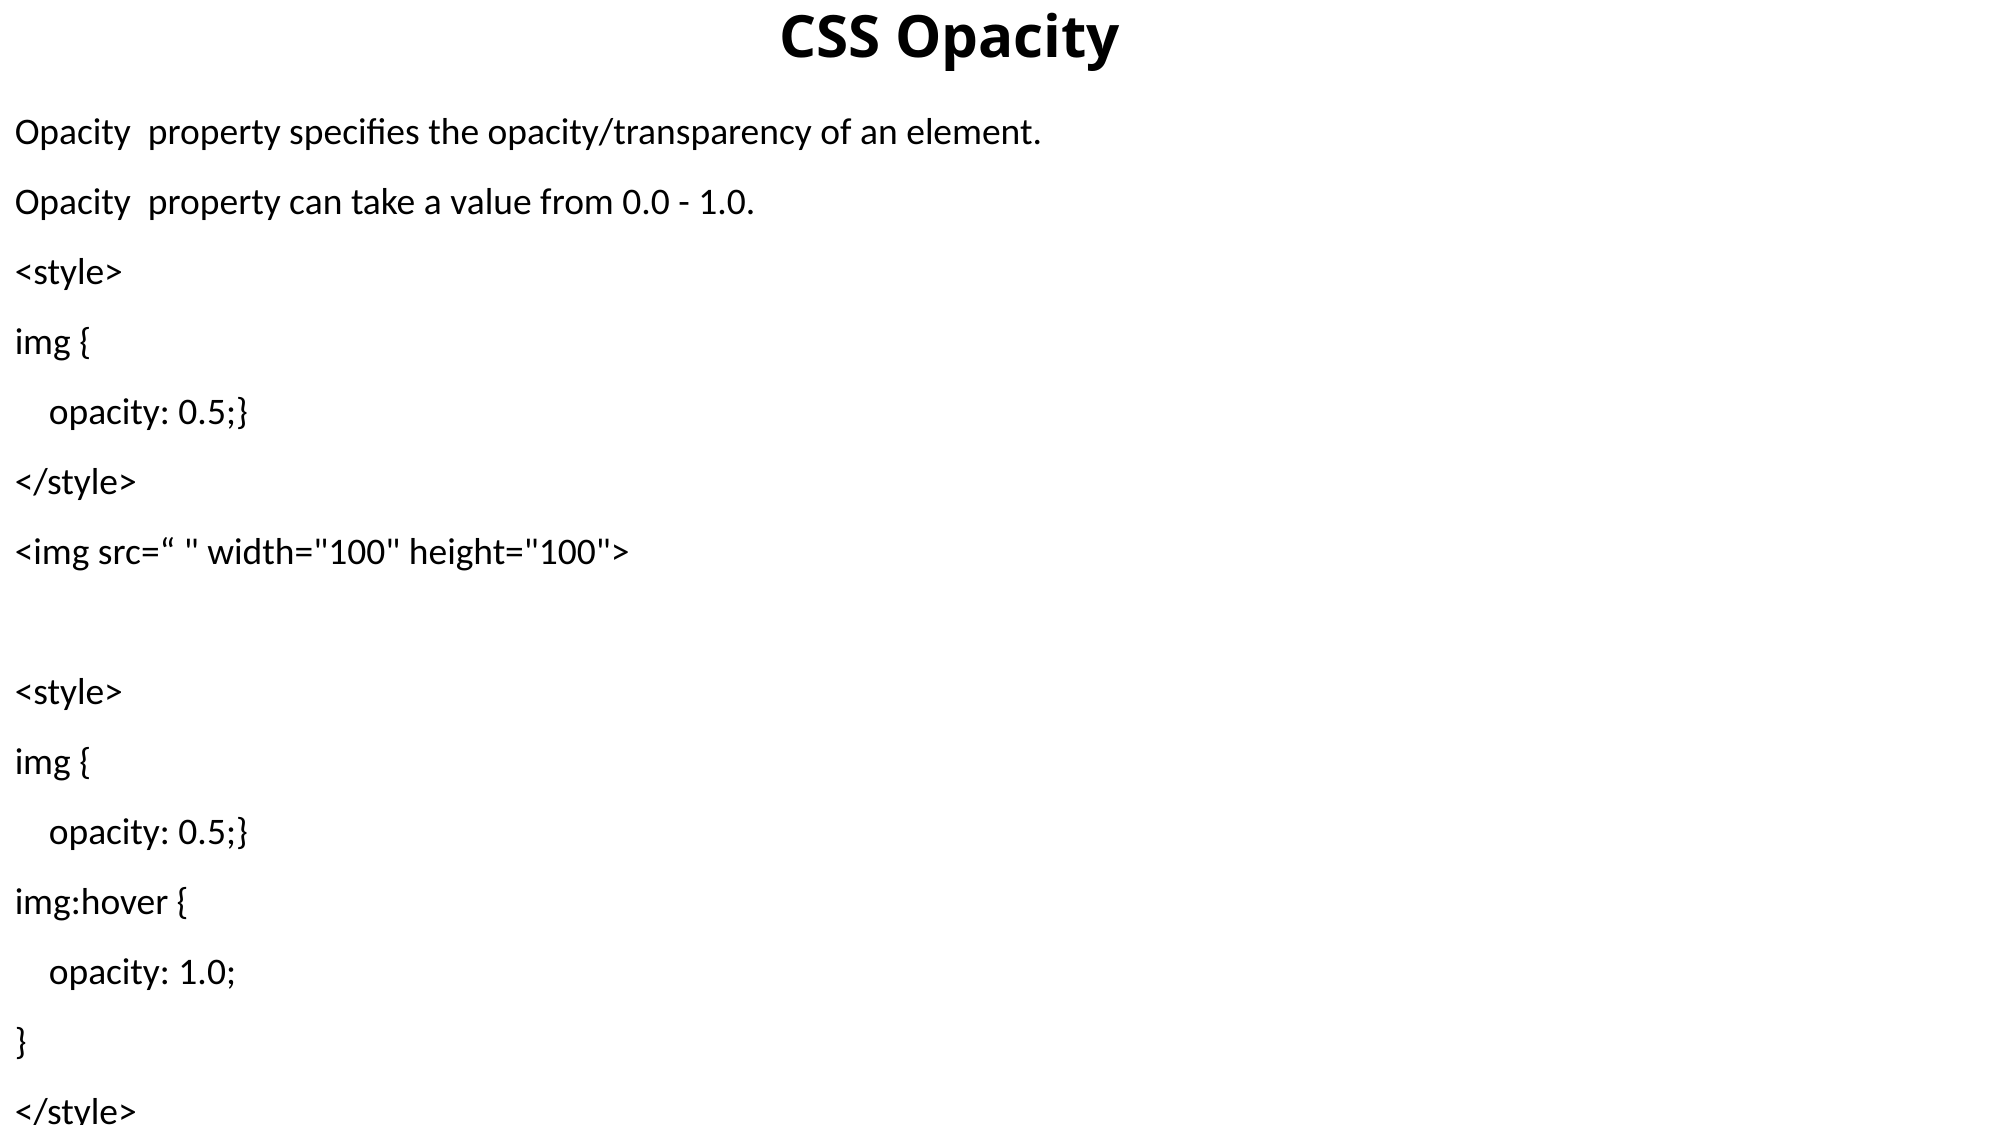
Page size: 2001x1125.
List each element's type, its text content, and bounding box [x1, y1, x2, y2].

list Opacity property specifies the opacity/transparency of an element. Opacity property can take a value from 0.0 - 1.0. <style> img { opacity: 0.5;} </style> <img src=“ " width="100" height="100"> <style> img { opacity: 0.5;} img:hover { opacity: 1.0; } </style> <img src=“ " width="100" height="100"> [0, 104, 2000, 1125]
title CSS Opacity [307, 0, 2000, 82]
